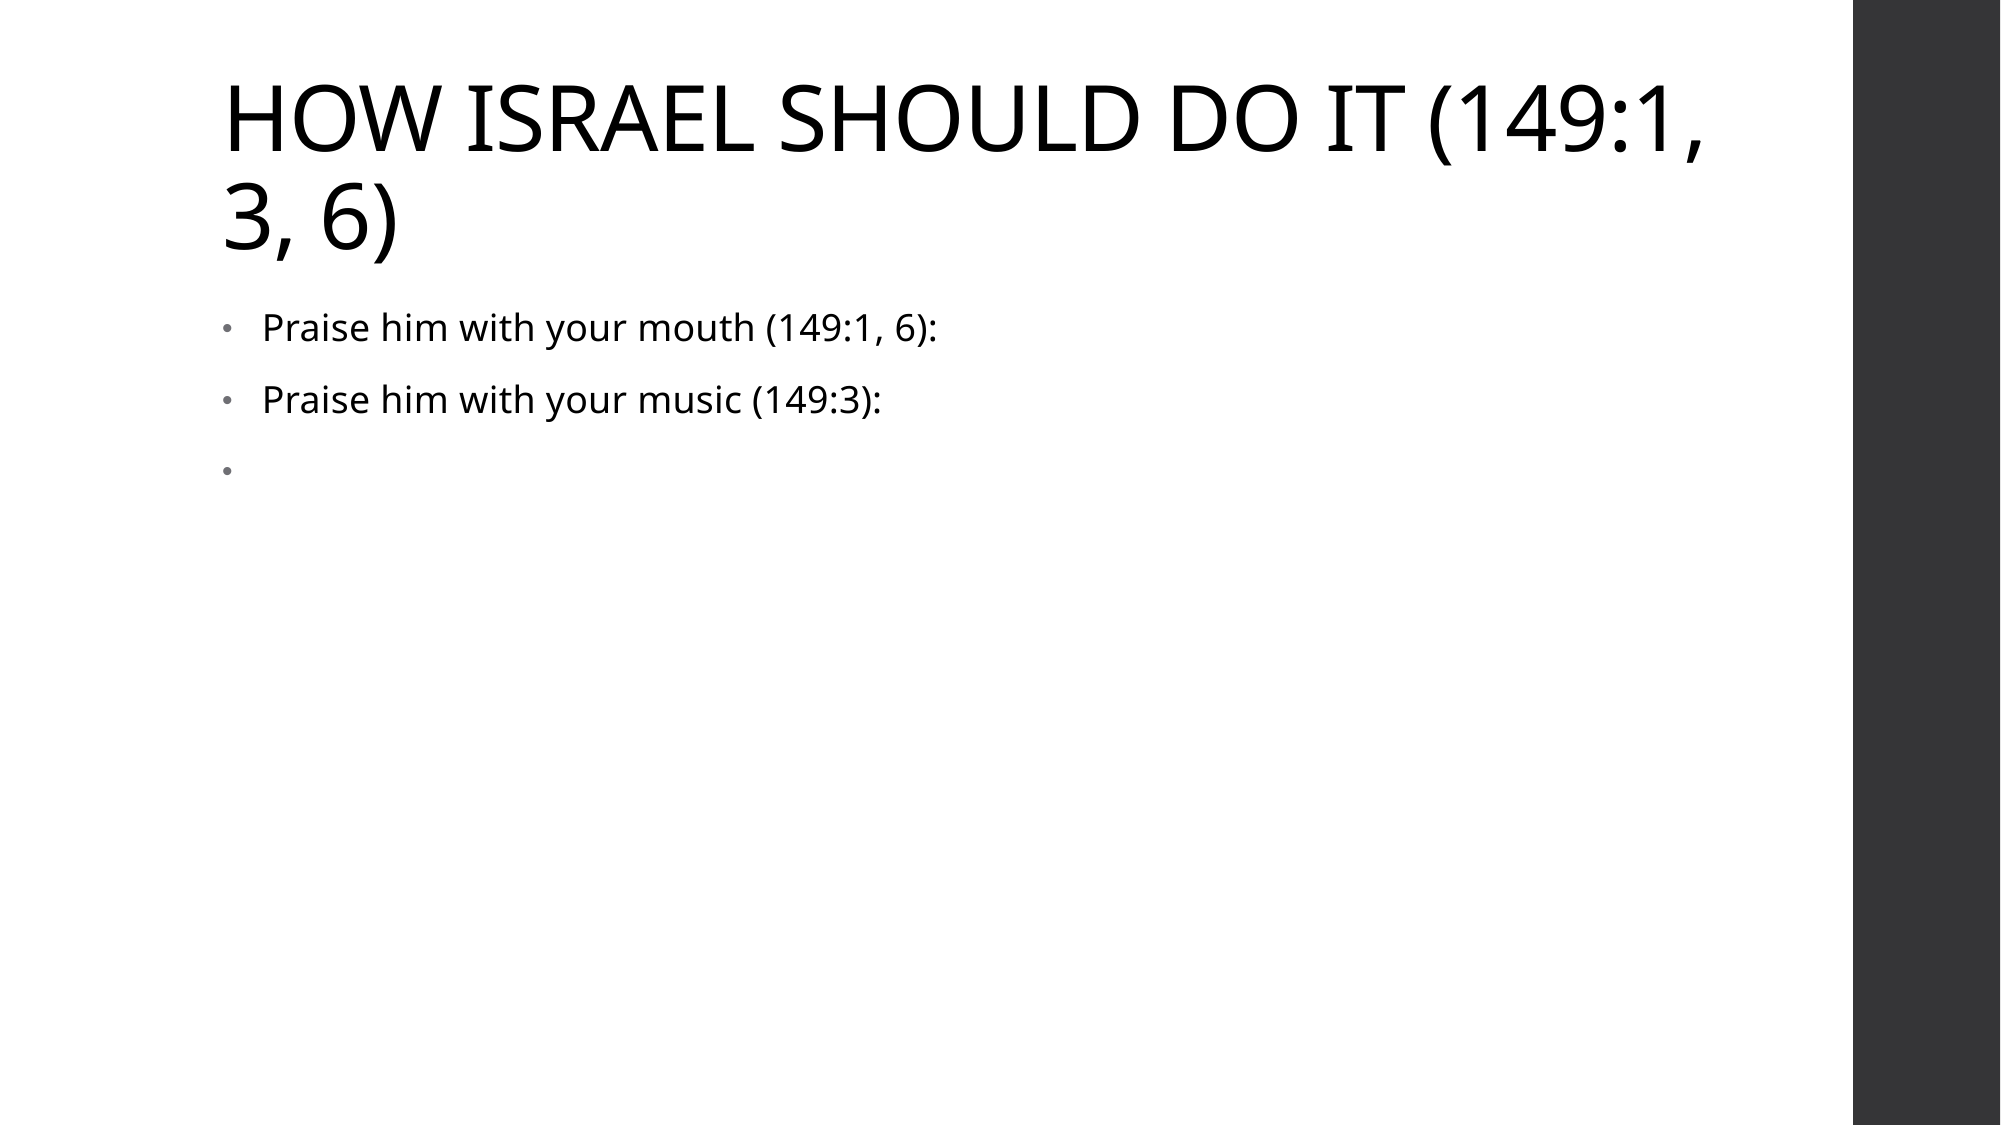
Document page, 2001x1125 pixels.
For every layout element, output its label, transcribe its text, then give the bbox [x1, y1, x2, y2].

title HOW ISRAEL SHOULD DO IT (149:1, 3, 6) [206, 60, 1797, 278]
list Praise him with your mouth (149:1, 6): Praise him with your music (149:3): [206, 299, 1617, 1014]
